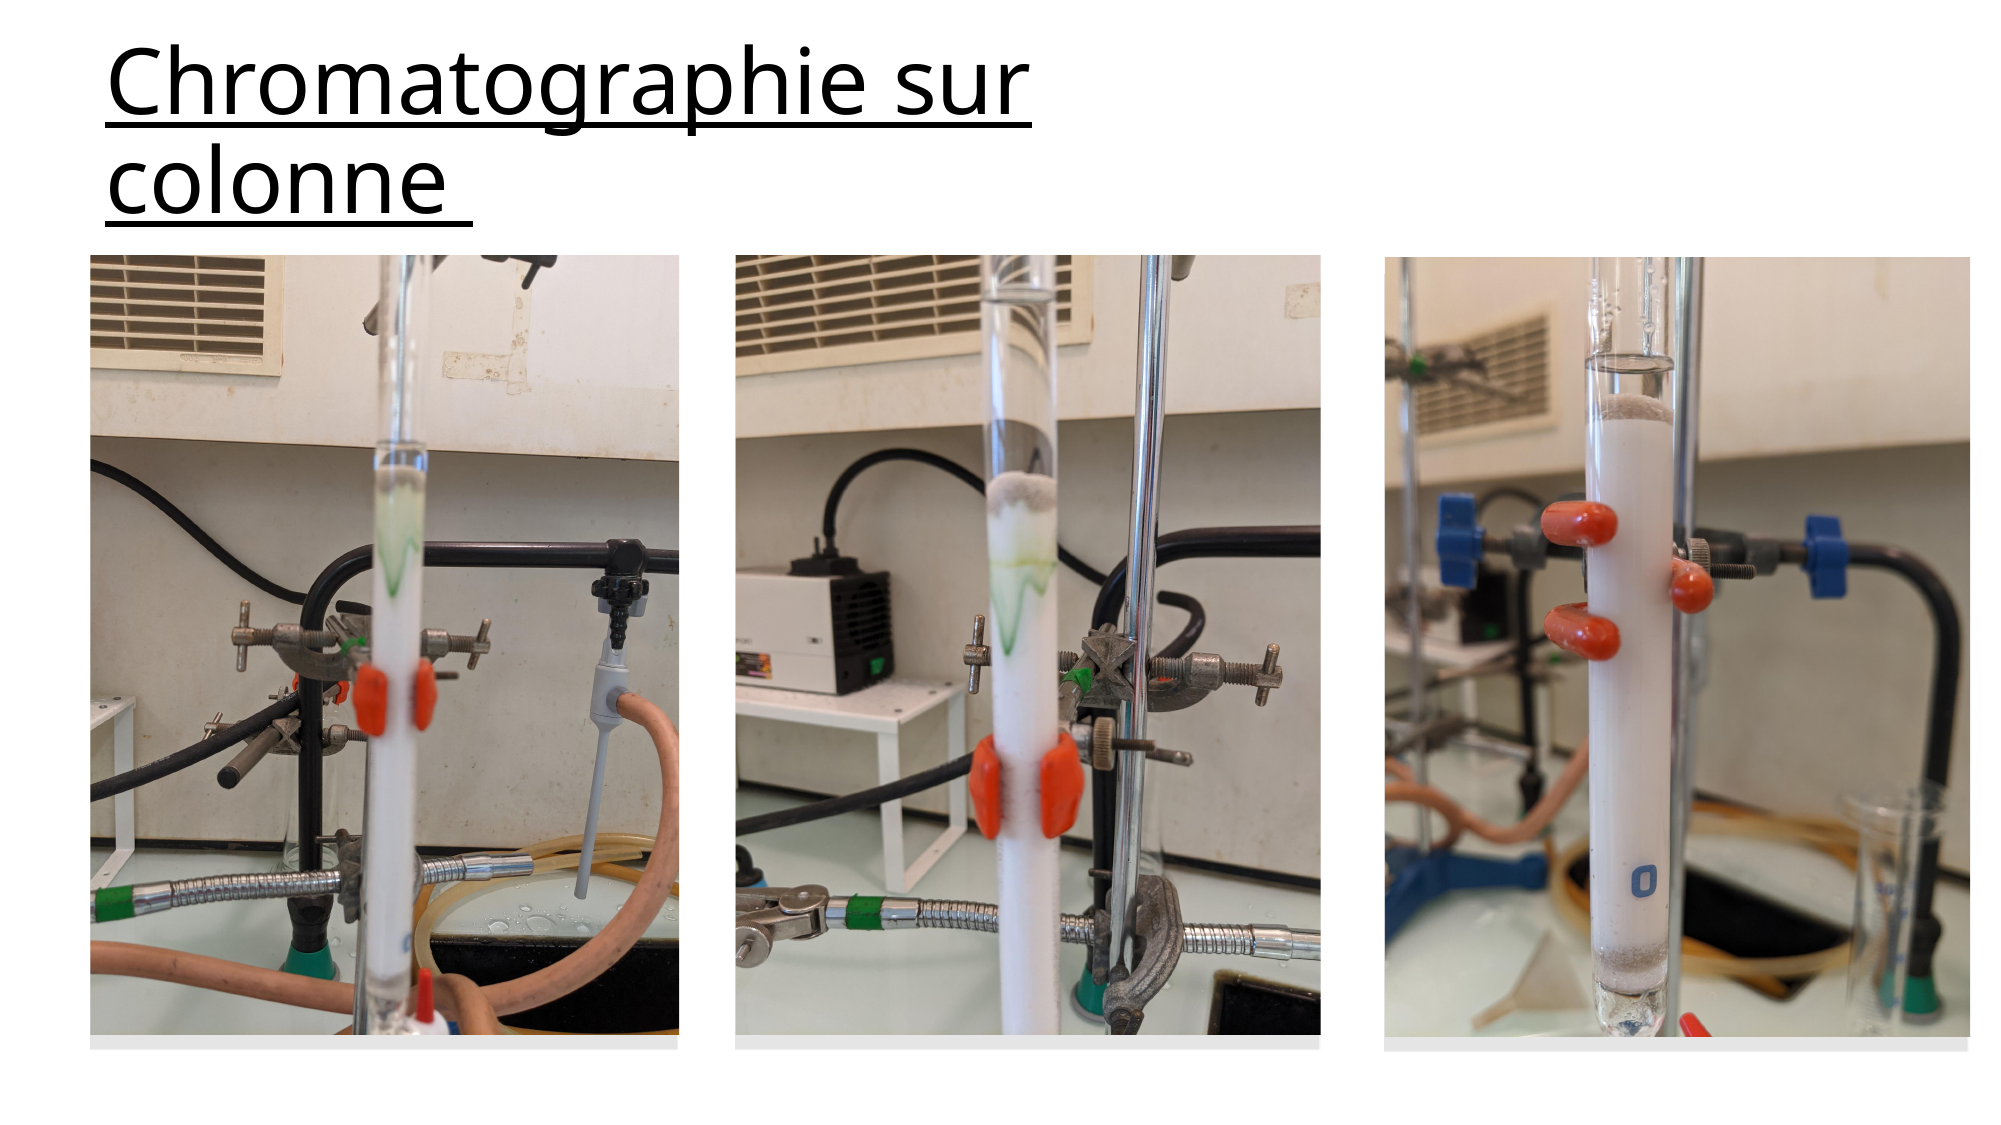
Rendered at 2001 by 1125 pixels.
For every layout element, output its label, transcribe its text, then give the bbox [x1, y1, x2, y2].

picture [90, 255, 680, 1035]
picture [735, 255, 1321, 1035]
picture [1384, 257, 1971, 1037]
title Chromatographie sur colonne [90, 75, 1250, 195]
